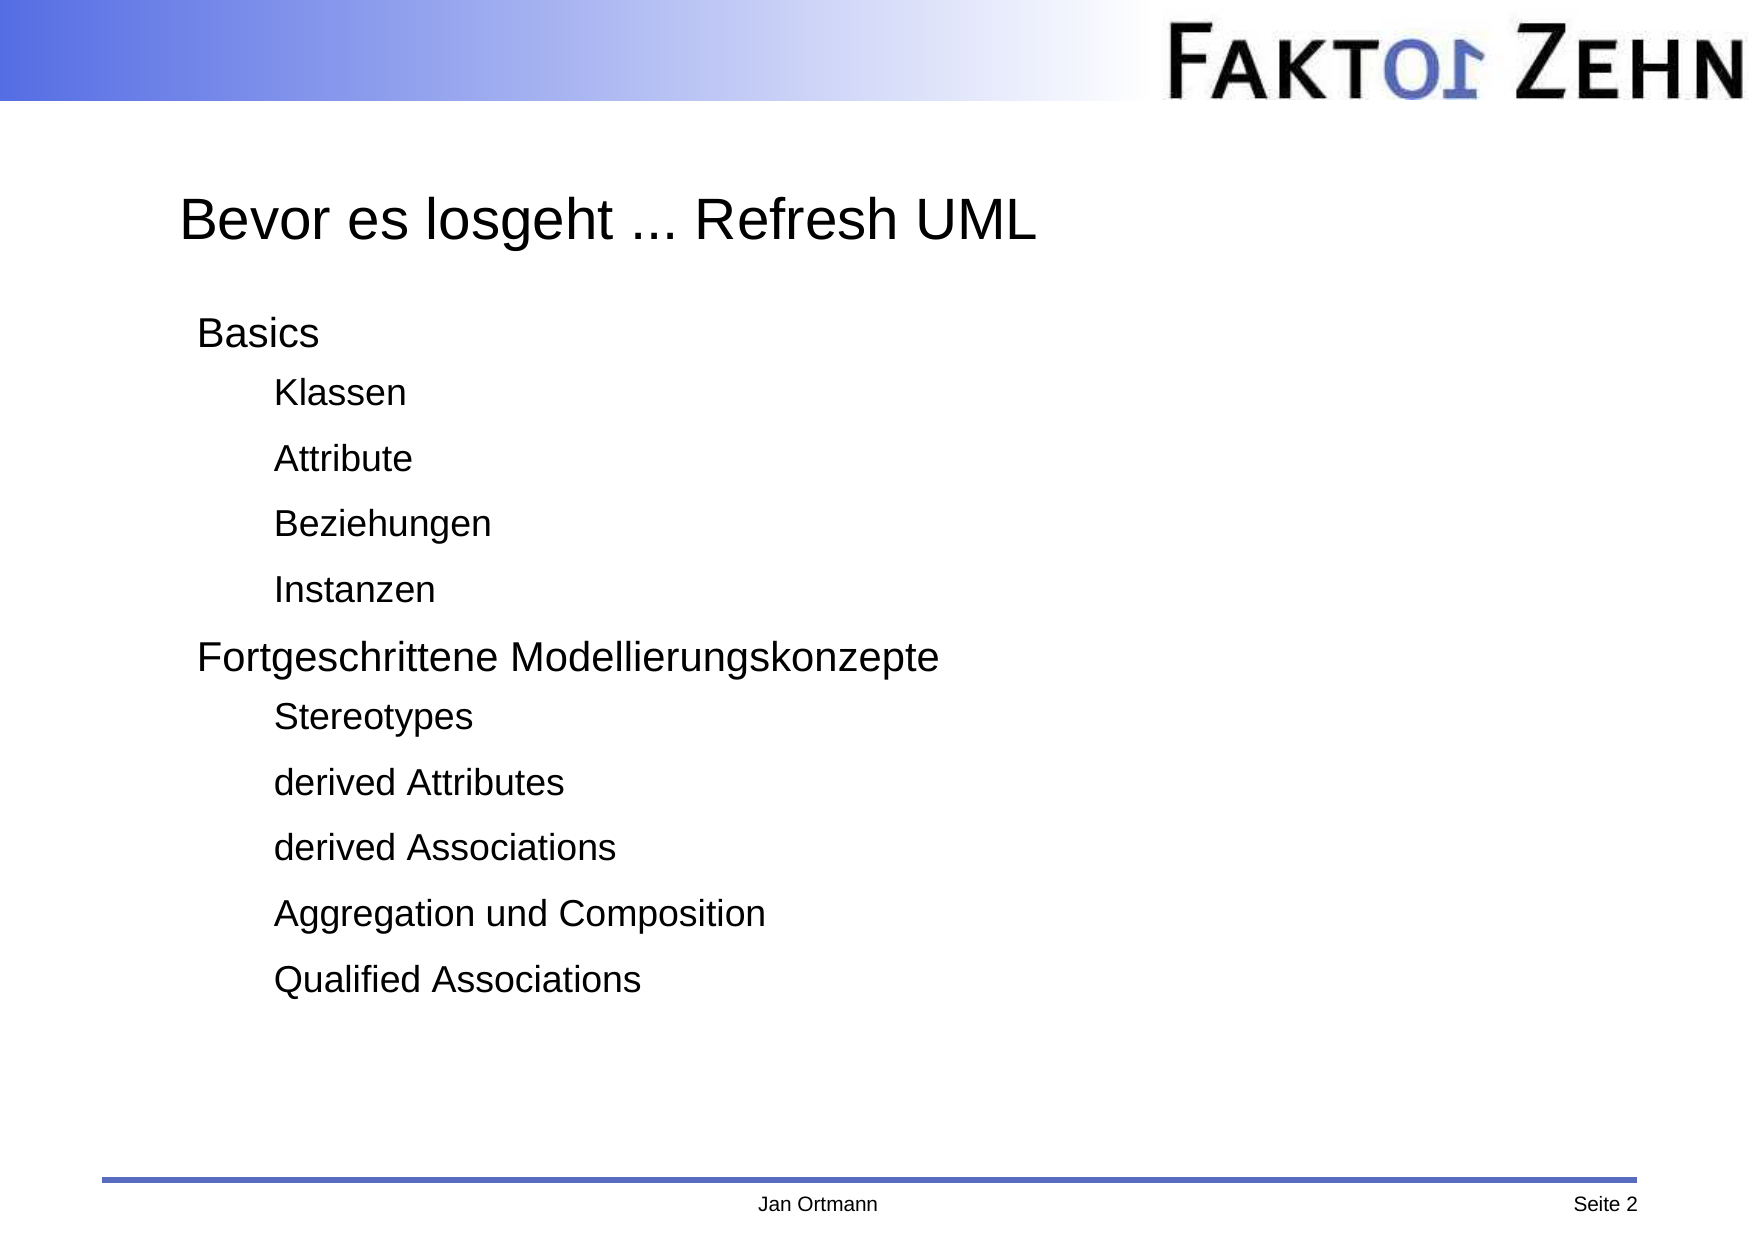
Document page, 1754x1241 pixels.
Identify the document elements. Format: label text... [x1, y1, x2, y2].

list Basics Klassen Attribute Beziehungen Instanzen Fortgeschrittene Modellierungskonzepte Stereotypes derived Attributes derived Associations Aggregation und Composition Qualified Associations [179, 310, 1576, 1078]
title Bevor es losgeht ... Refresh UML [179, 142, 1576, 296]
picture [1162, 7, 1752, 100]
